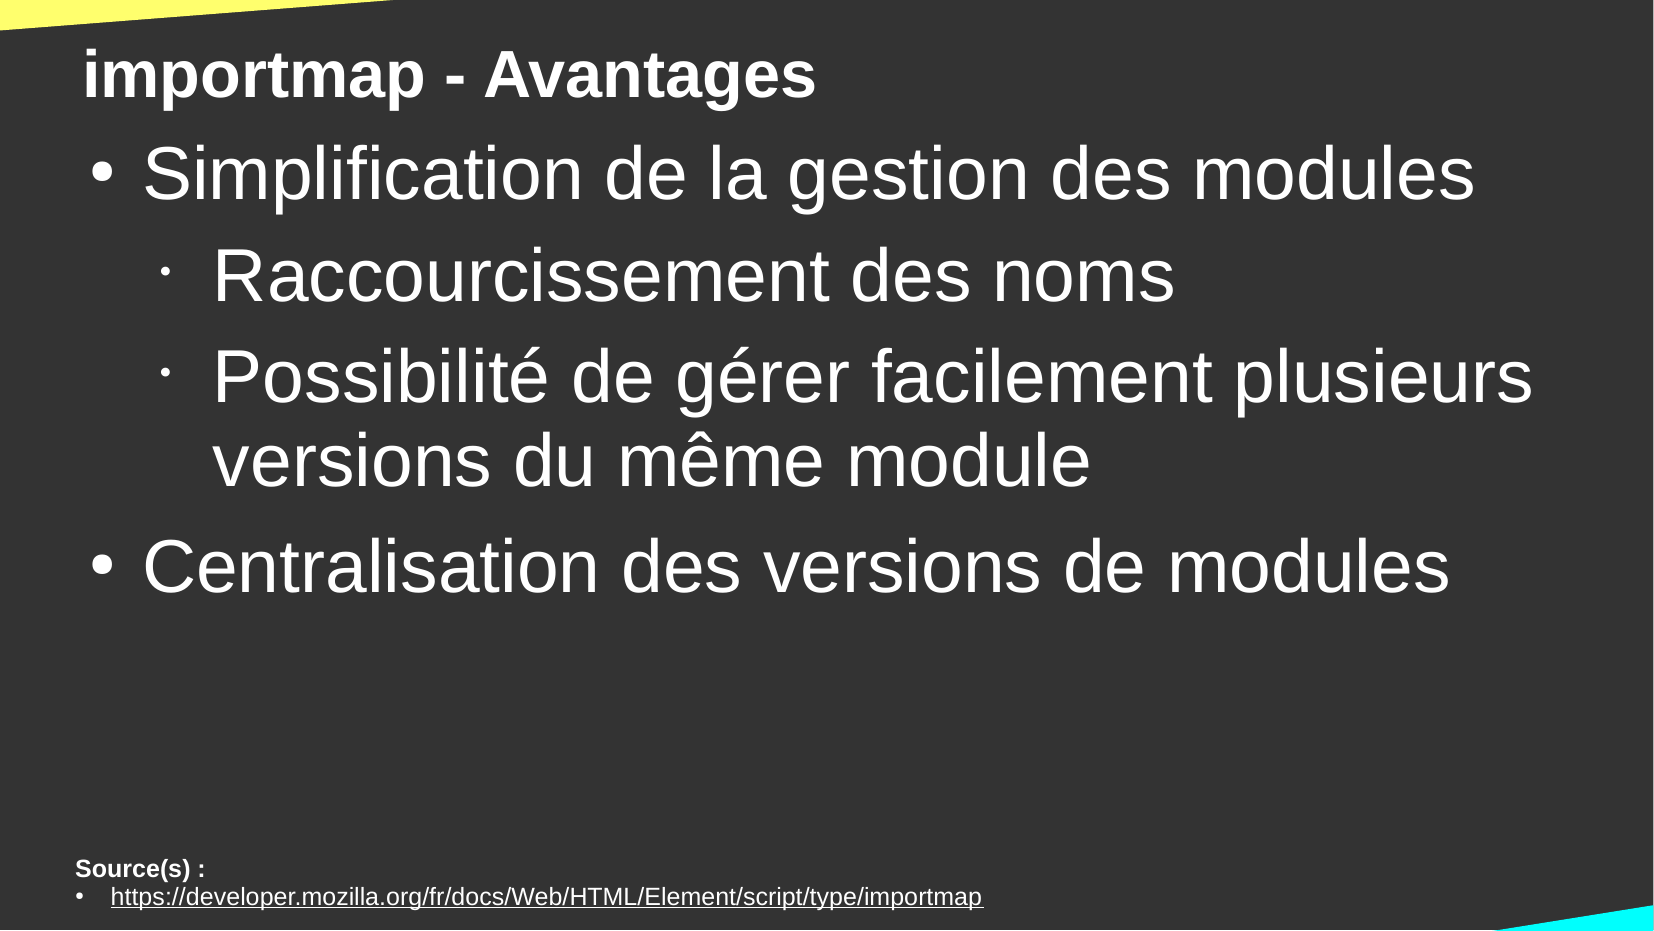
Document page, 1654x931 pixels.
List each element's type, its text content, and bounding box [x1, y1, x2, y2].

title importmap - Avantages [82, 37, 969, 113]
text_box [0, 0, 393, 31]
text_box Source(s) : https://developer.mozilla.org/fr/docs/Web/HTML/Element/script/type/importmap [60, 809, 1546, 919]
text_box [1492, 905, 1654, 931]
list Simplification de la gestion des modules Raccourcissement des noms Possibilité de gérer facilement plusieurs versions du même module Centralisation des versions de modules [71, 131, 1550, 811]
